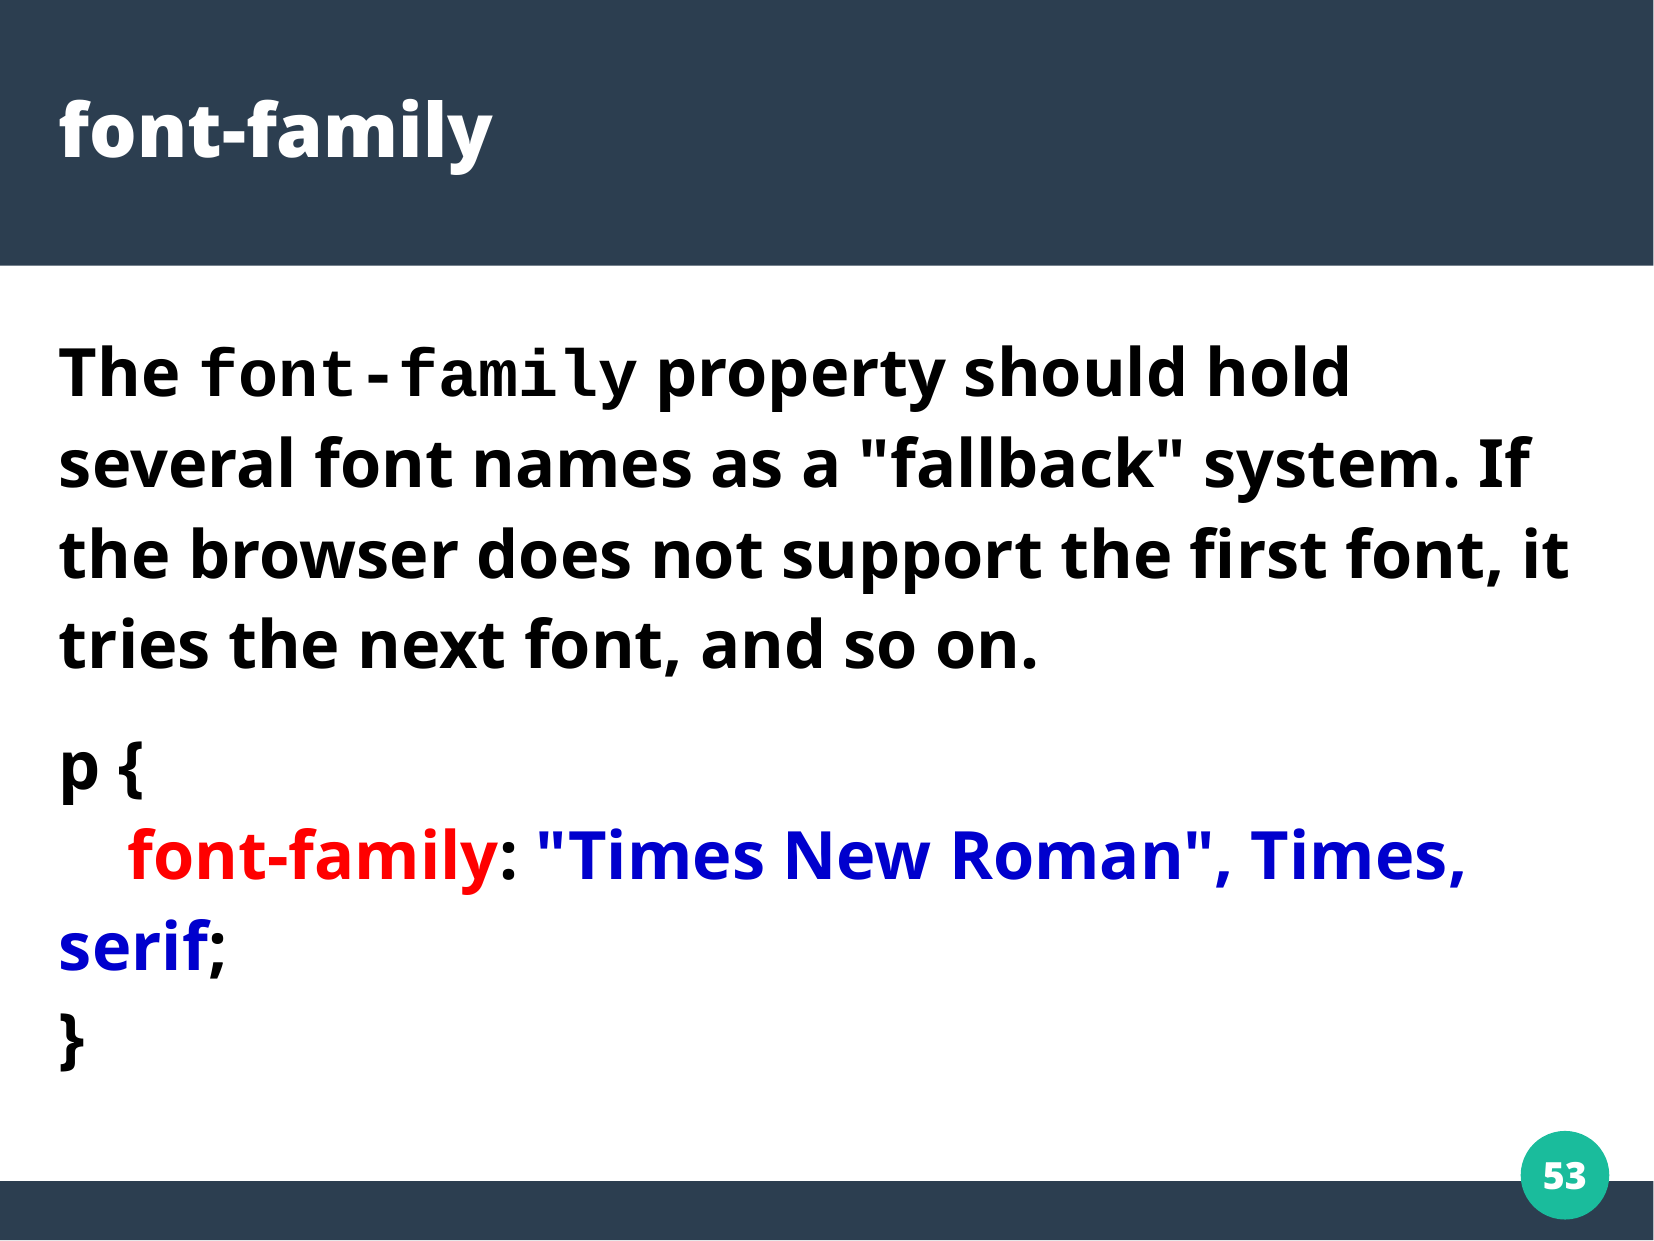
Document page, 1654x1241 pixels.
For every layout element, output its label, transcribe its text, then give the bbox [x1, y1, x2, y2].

list The font-family property should hold several font names as a "fallback" system. If the browser does not support the first font, it tries the next font, and so on. p { font-family: "Times New Roman", Times, serif; } [59, 324, 1595, 1152]
title font-family [59, 49, 1595, 207]
